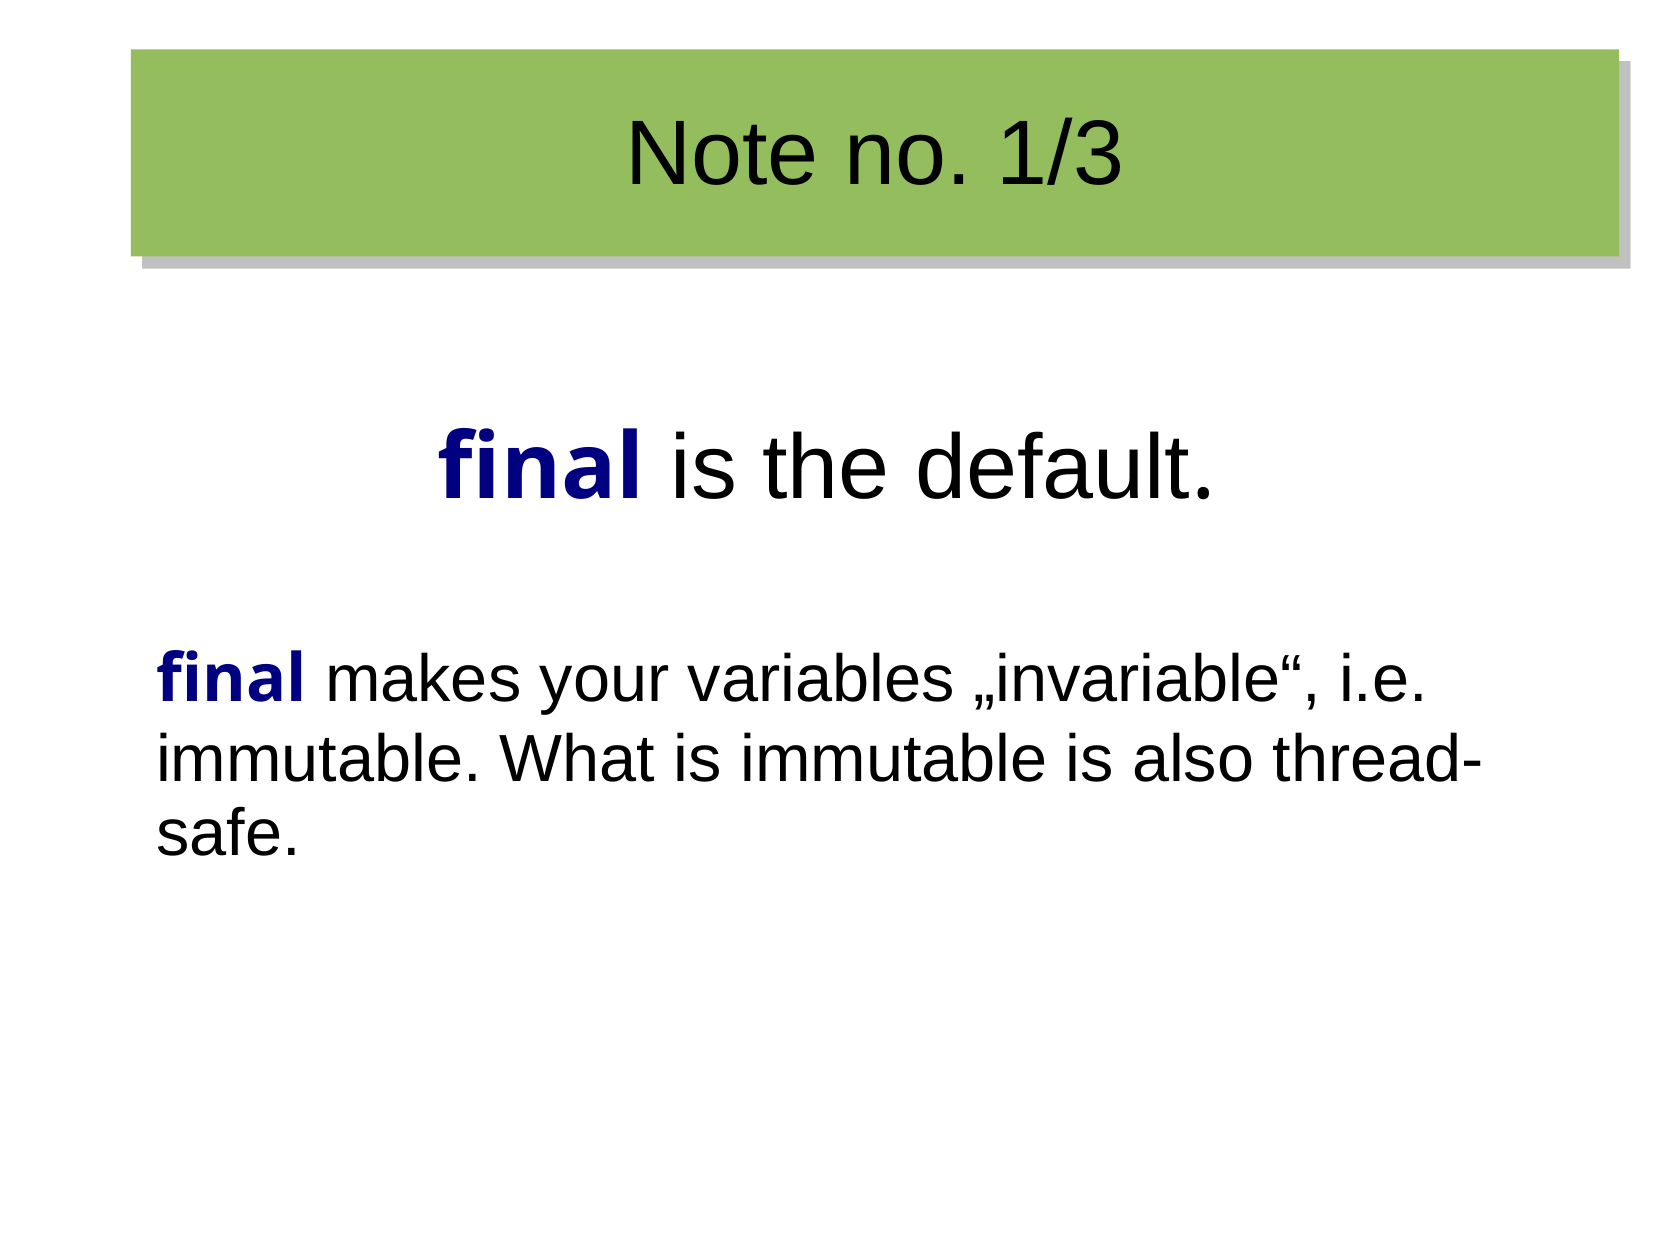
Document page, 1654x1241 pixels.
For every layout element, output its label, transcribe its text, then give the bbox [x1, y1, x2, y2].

list final is the default. final makes your variables „invariable“, i.e. immutable. What is immutable is also thread-safe. [82, 296, 1571, 1016]
title Note no. 1/3 [130, 49, 1620, 257]
